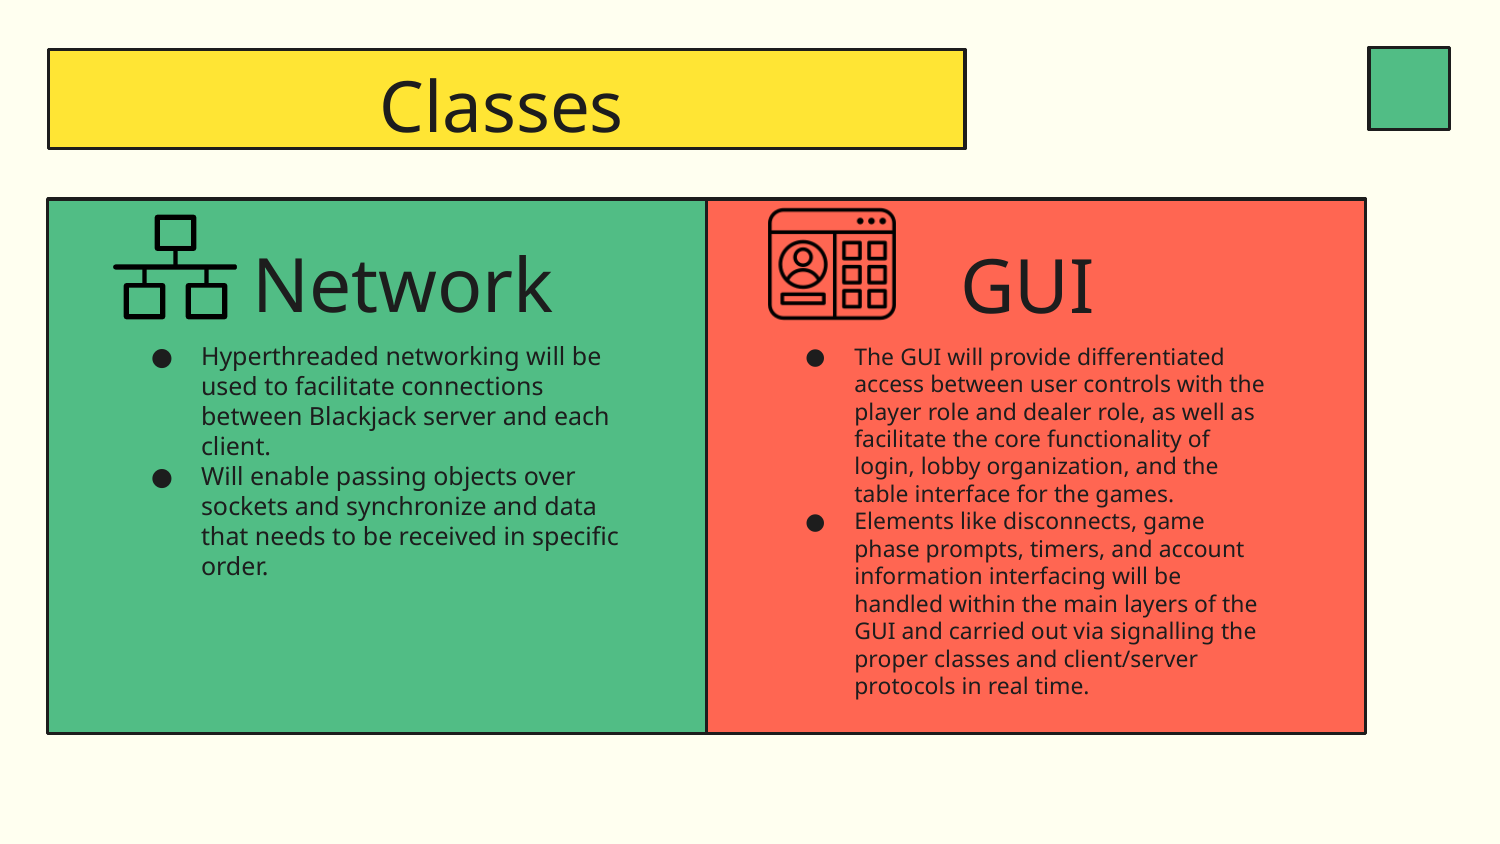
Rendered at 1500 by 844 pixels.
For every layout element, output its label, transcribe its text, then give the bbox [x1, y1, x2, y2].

subtitle GUI [898, 225, 1288, 317]
title Classes [45, 55, 959, 167]
picture [113, 204, 237, 329]
list The GUI will provide differentiated access between user controls with the player role and dealer role, as well as facilitate the core functionality of login, lobby organization, and the table interface for the games. Elements like disconnects, game phase prompts, timers, and account information interfacing will be handled within the main layers of the GUI and carried out via signalling the proper classes and client/server protocols in real time. [766, 329, 1288, 721]
list Hyperthreaded networking will be used to facilitate connections between Blackjack server and each client. Will enable passing objects over sockets and synchronize and data that needs to be received in specific order. [113, 328, 635, 719]
picture [766, 198, 898, 330]
subtitle Network [237, 224, 635, 316]
